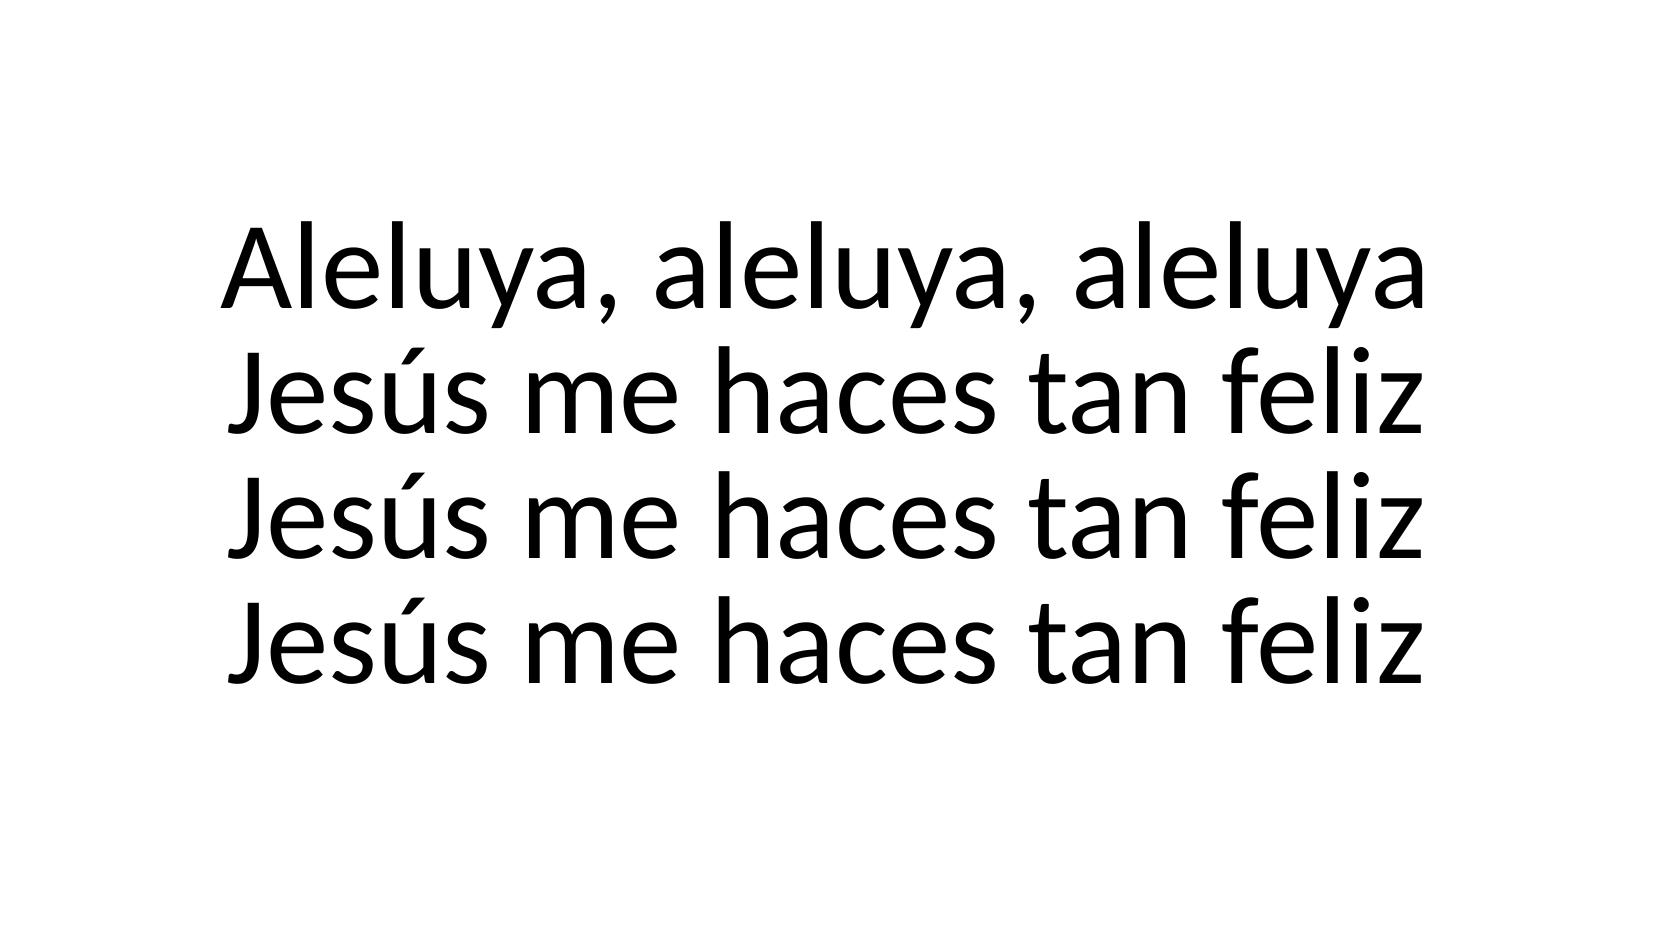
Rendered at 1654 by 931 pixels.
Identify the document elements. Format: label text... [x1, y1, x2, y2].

title Aleluya, aleluya, aleluya Jesús me haces tan feliz Jesús me haces tan feliz Jesús me haces tan feliz [0, 0, 1654, 931]
